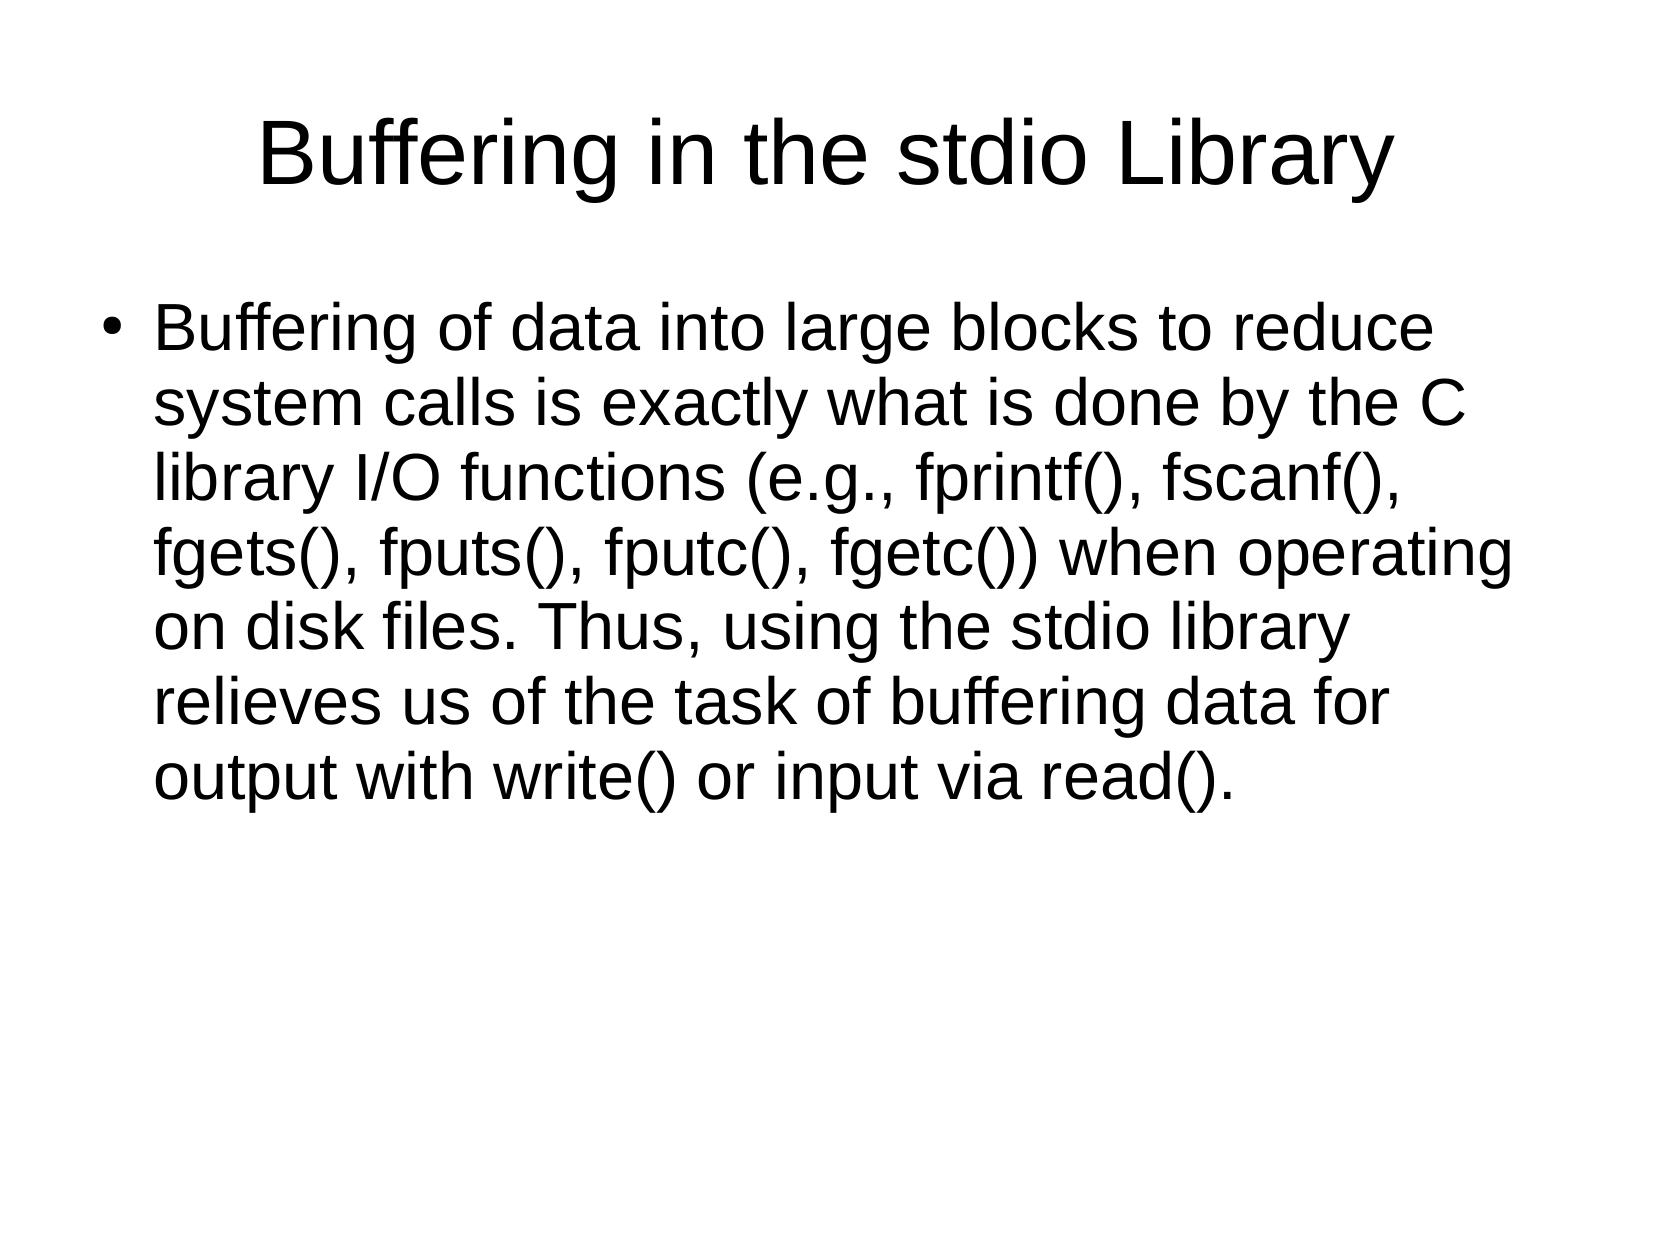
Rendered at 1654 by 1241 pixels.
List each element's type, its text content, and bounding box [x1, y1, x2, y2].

title Buffering in the stdio Library [82, 49, 1571, 257]
list Buffering of data into large blocks to reduce system calls is exactly what is done by the C library I/O functions (e.g., fprintf(), fscanf(), fgets(), fputs(), fputc(), fgetc()) when operating on disk files. Thus, using the stdio library relieves us of the task of buffering data for output with write() or input via read(). [82, 290, 1571, 1010]
